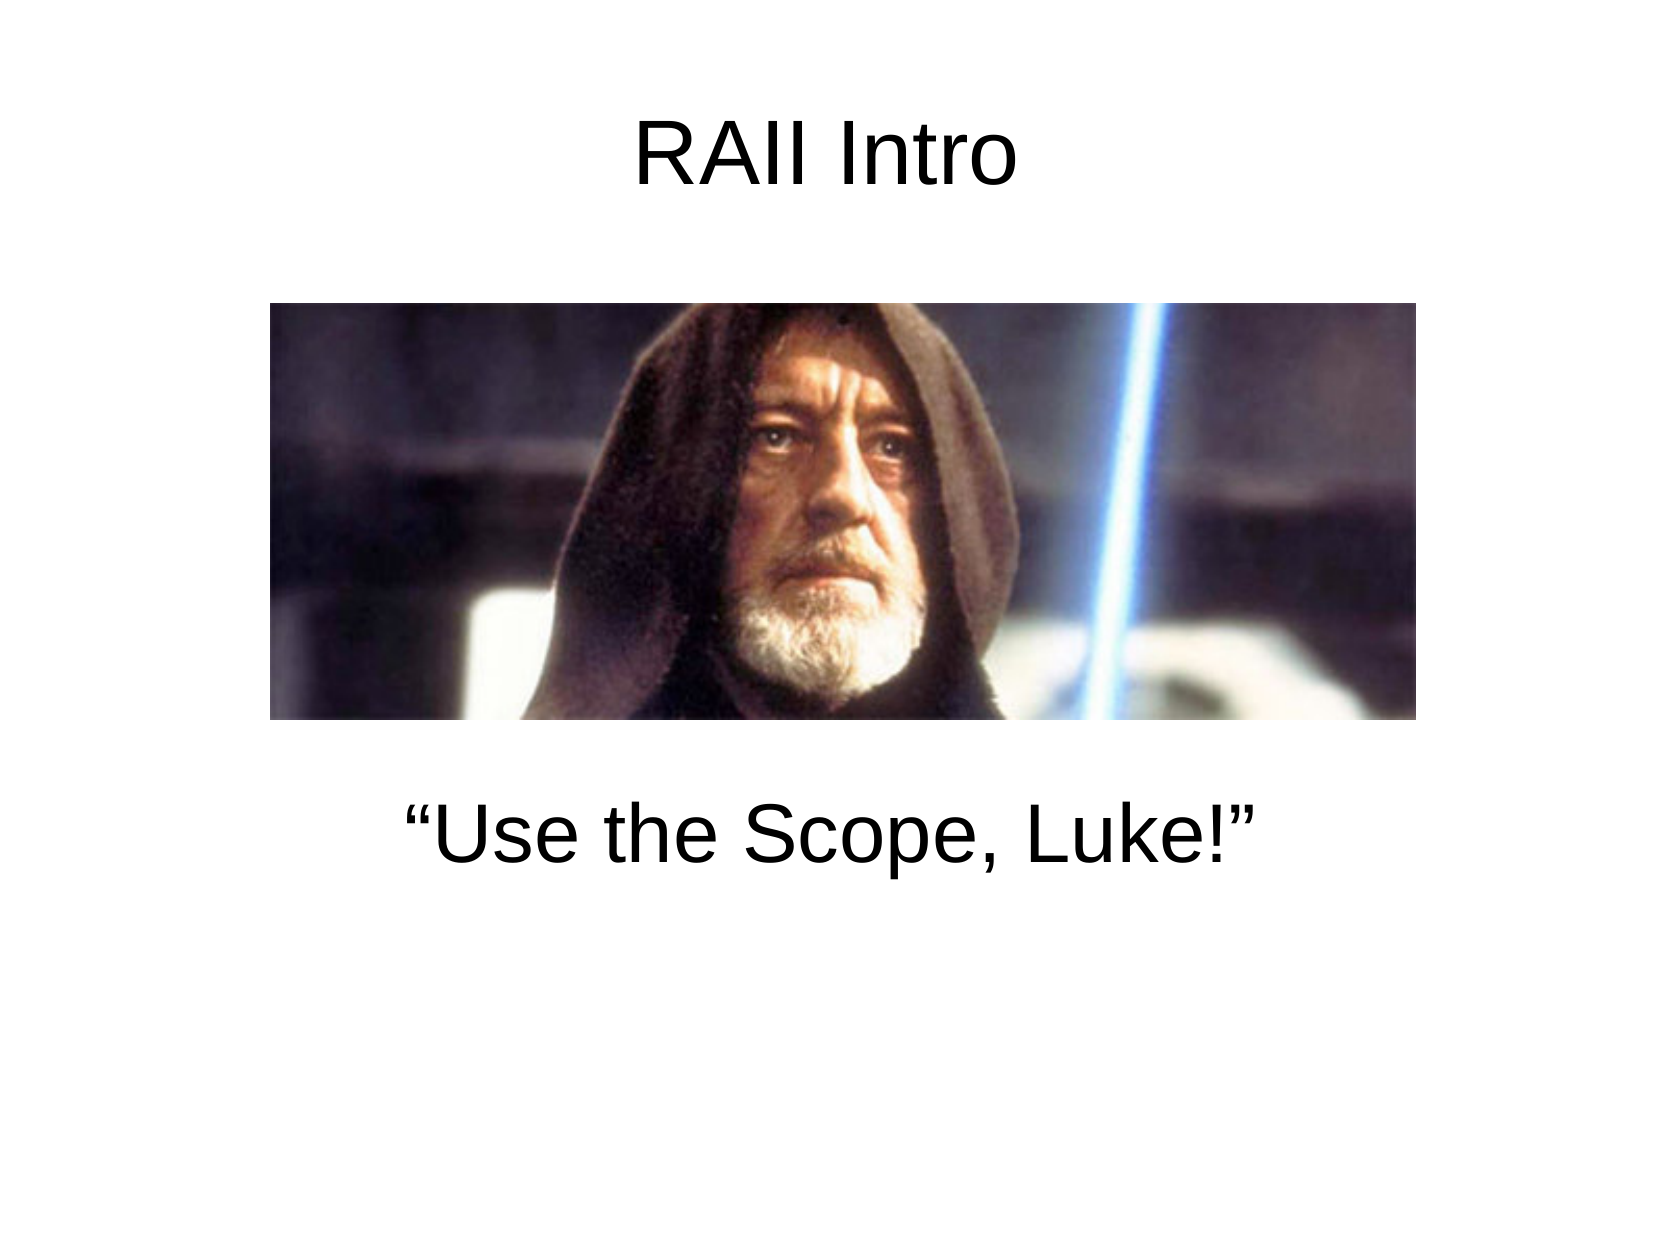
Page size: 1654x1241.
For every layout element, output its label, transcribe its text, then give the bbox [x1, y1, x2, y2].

text_box [45, 255, 1606, 732]
text_box “Use the Scope, Luke!” [390, 780, 1272, 888]
picture [270, 303, 1416, 721]
title RAII Intro [82, 49, 1571, 255]
